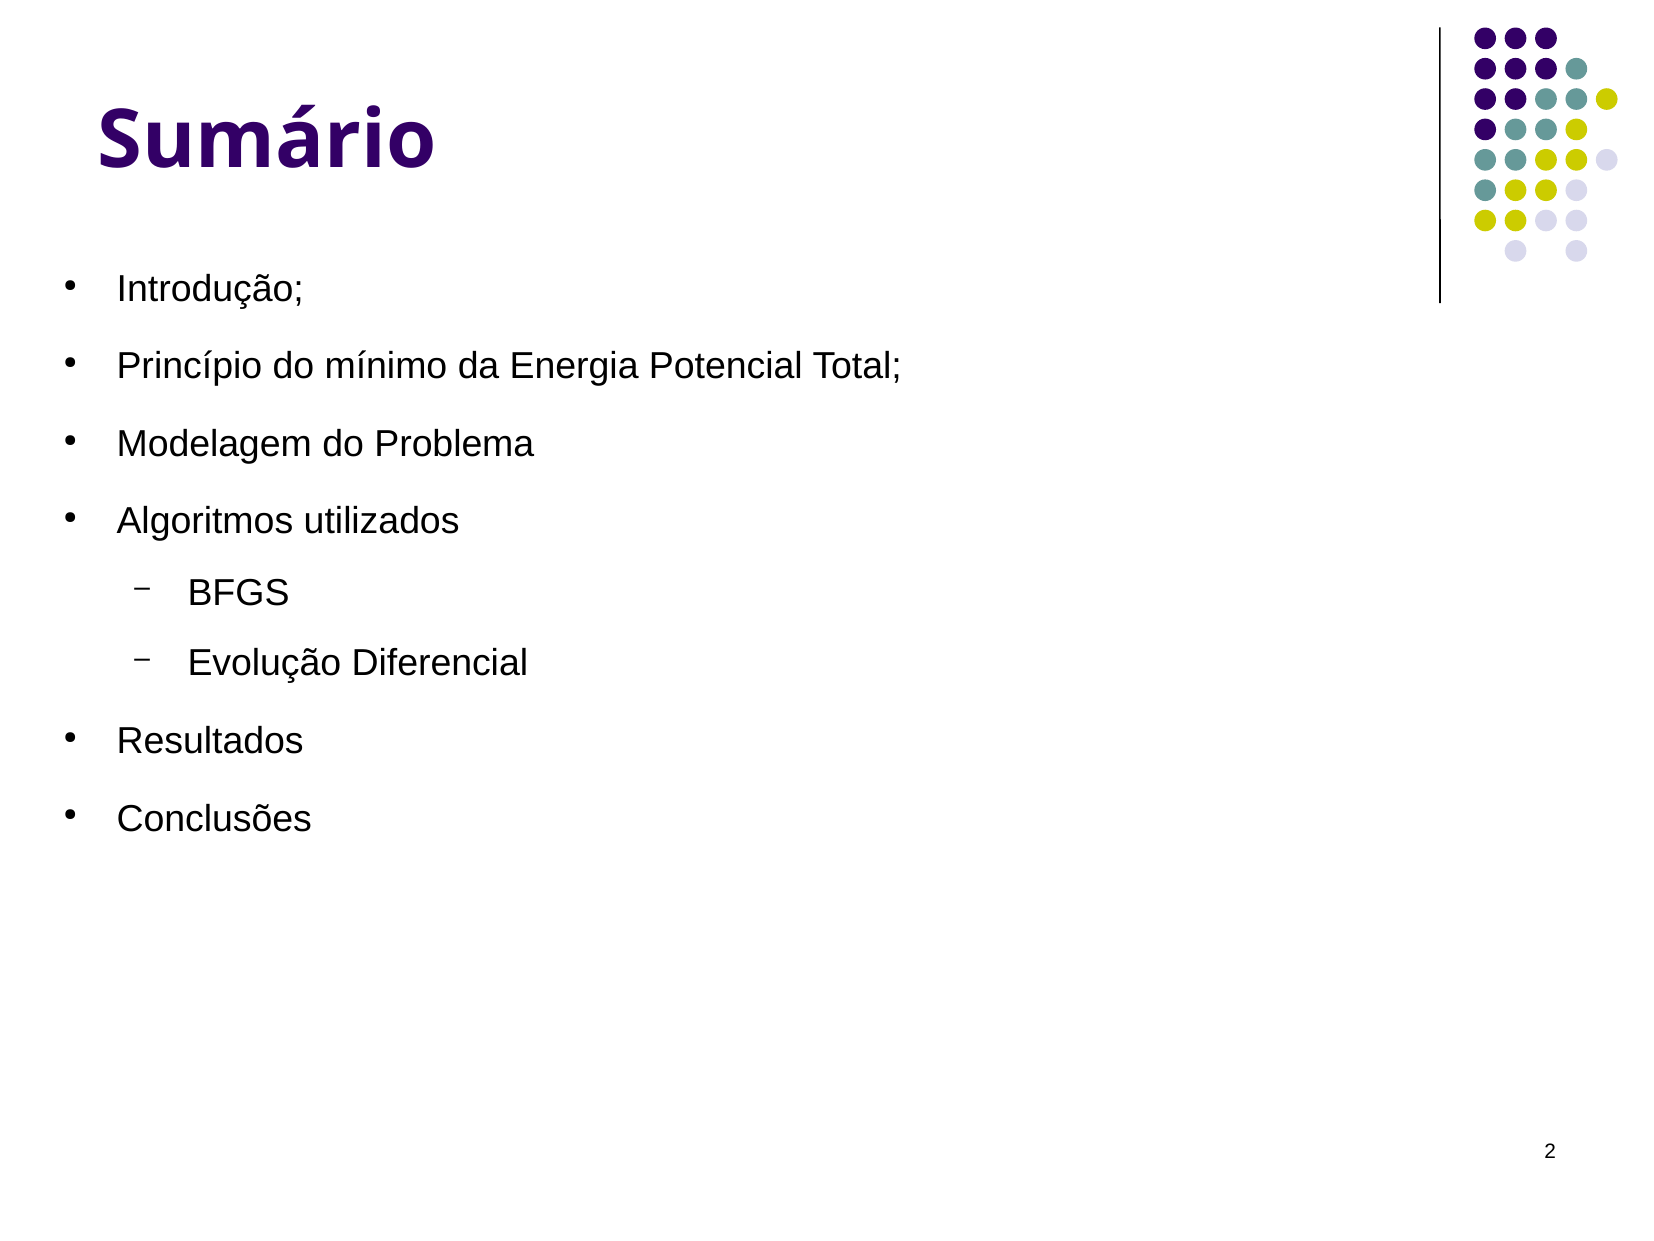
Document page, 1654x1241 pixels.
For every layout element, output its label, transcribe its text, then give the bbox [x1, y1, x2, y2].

title Sumário [82, 52, 1447, 192]
list Introdução; Princípio do mínimo da Energia Potencial Total; Modelagem do Problema Algoritmos utilizados BFGS Evolução Diferencial Resultados Conclusões [30, 256, 1461, 896]
slide_number <número> [1185, 1129, 1571, 1213]
